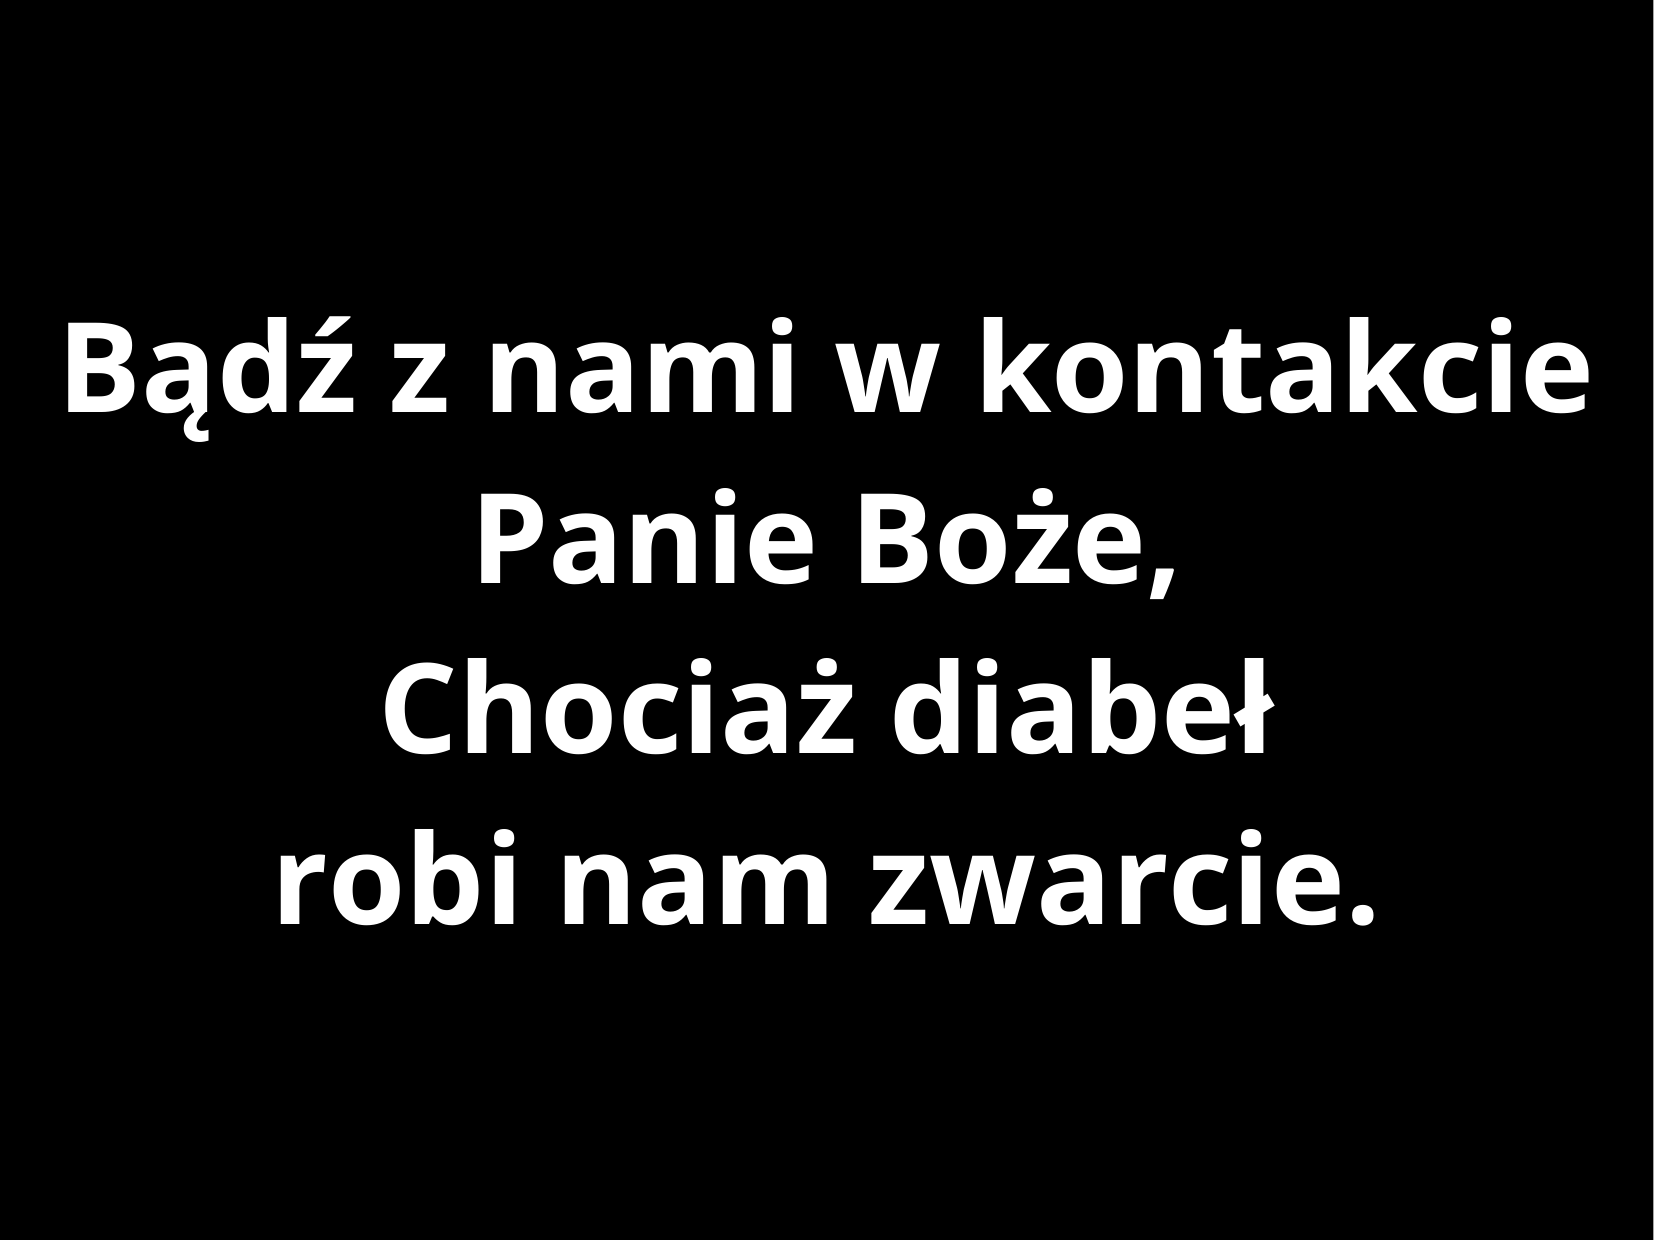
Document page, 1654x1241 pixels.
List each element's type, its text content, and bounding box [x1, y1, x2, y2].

title Bądź z nami w kontakcie Panie Boże, Chociaż diabeł robi nam zwarcie. [0, 0, 1654, 1240]
